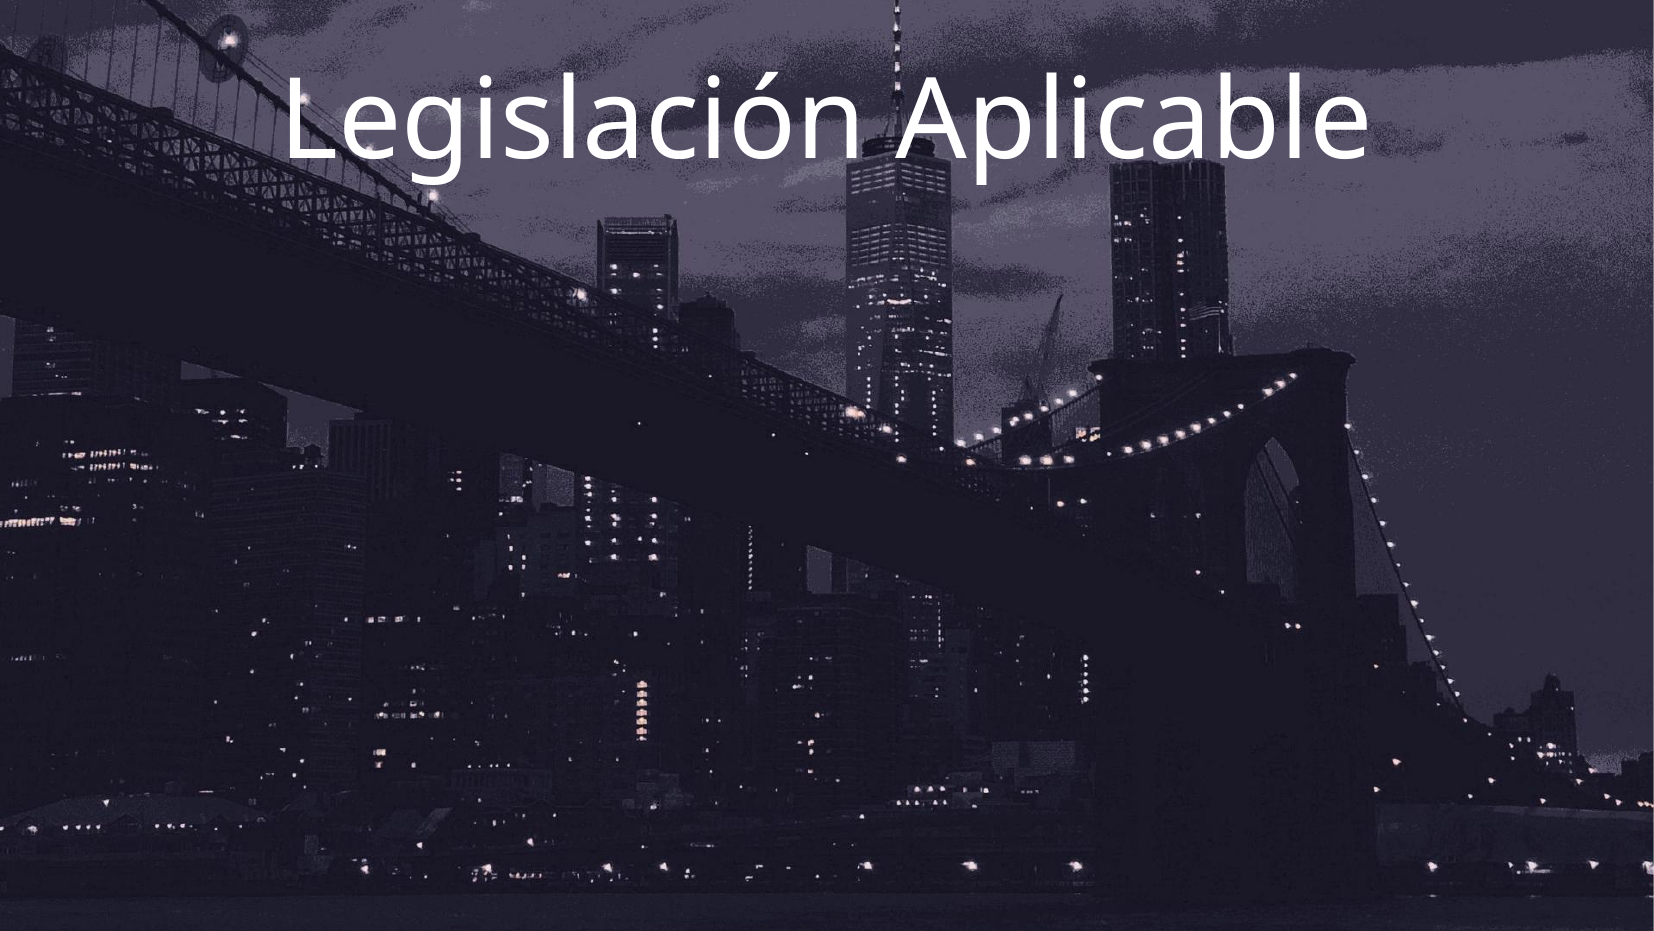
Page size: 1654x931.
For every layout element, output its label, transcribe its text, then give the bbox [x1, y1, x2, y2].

title Legislación Aplicable [82, 37, 1571, 193]
picture [0, 0, 1654, 931]
